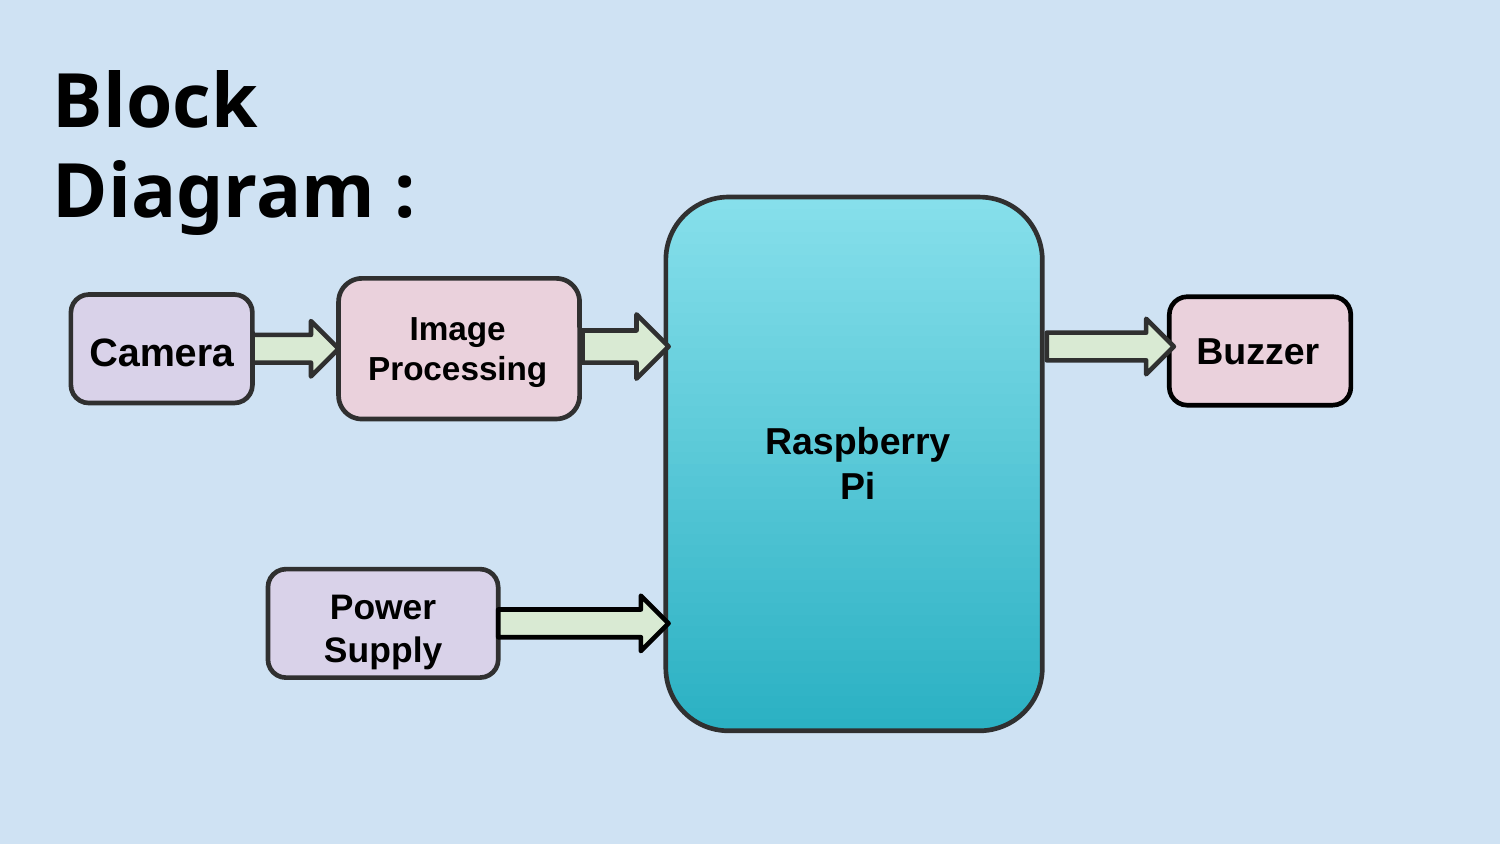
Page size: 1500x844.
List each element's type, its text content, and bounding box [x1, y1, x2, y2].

text_box Camera [70, 312, 253, 403]
text_box Block Diagram : [37, 37, 604, 151]
text_box [252, 278, 580, 420]
text_box [267, 197, 1043, 731]
text_box Power Supply [285, 569, 481, 634]
text_box Buzzer [1178, 312, 1338, 392]
text_box [1046, 296, 1351, 406]
text_box [70, 294, 253, 312]
text_box Raspberry Pi [749, 312, 966, 583]
text_box Image Processing [349, 292, 566, 406]
